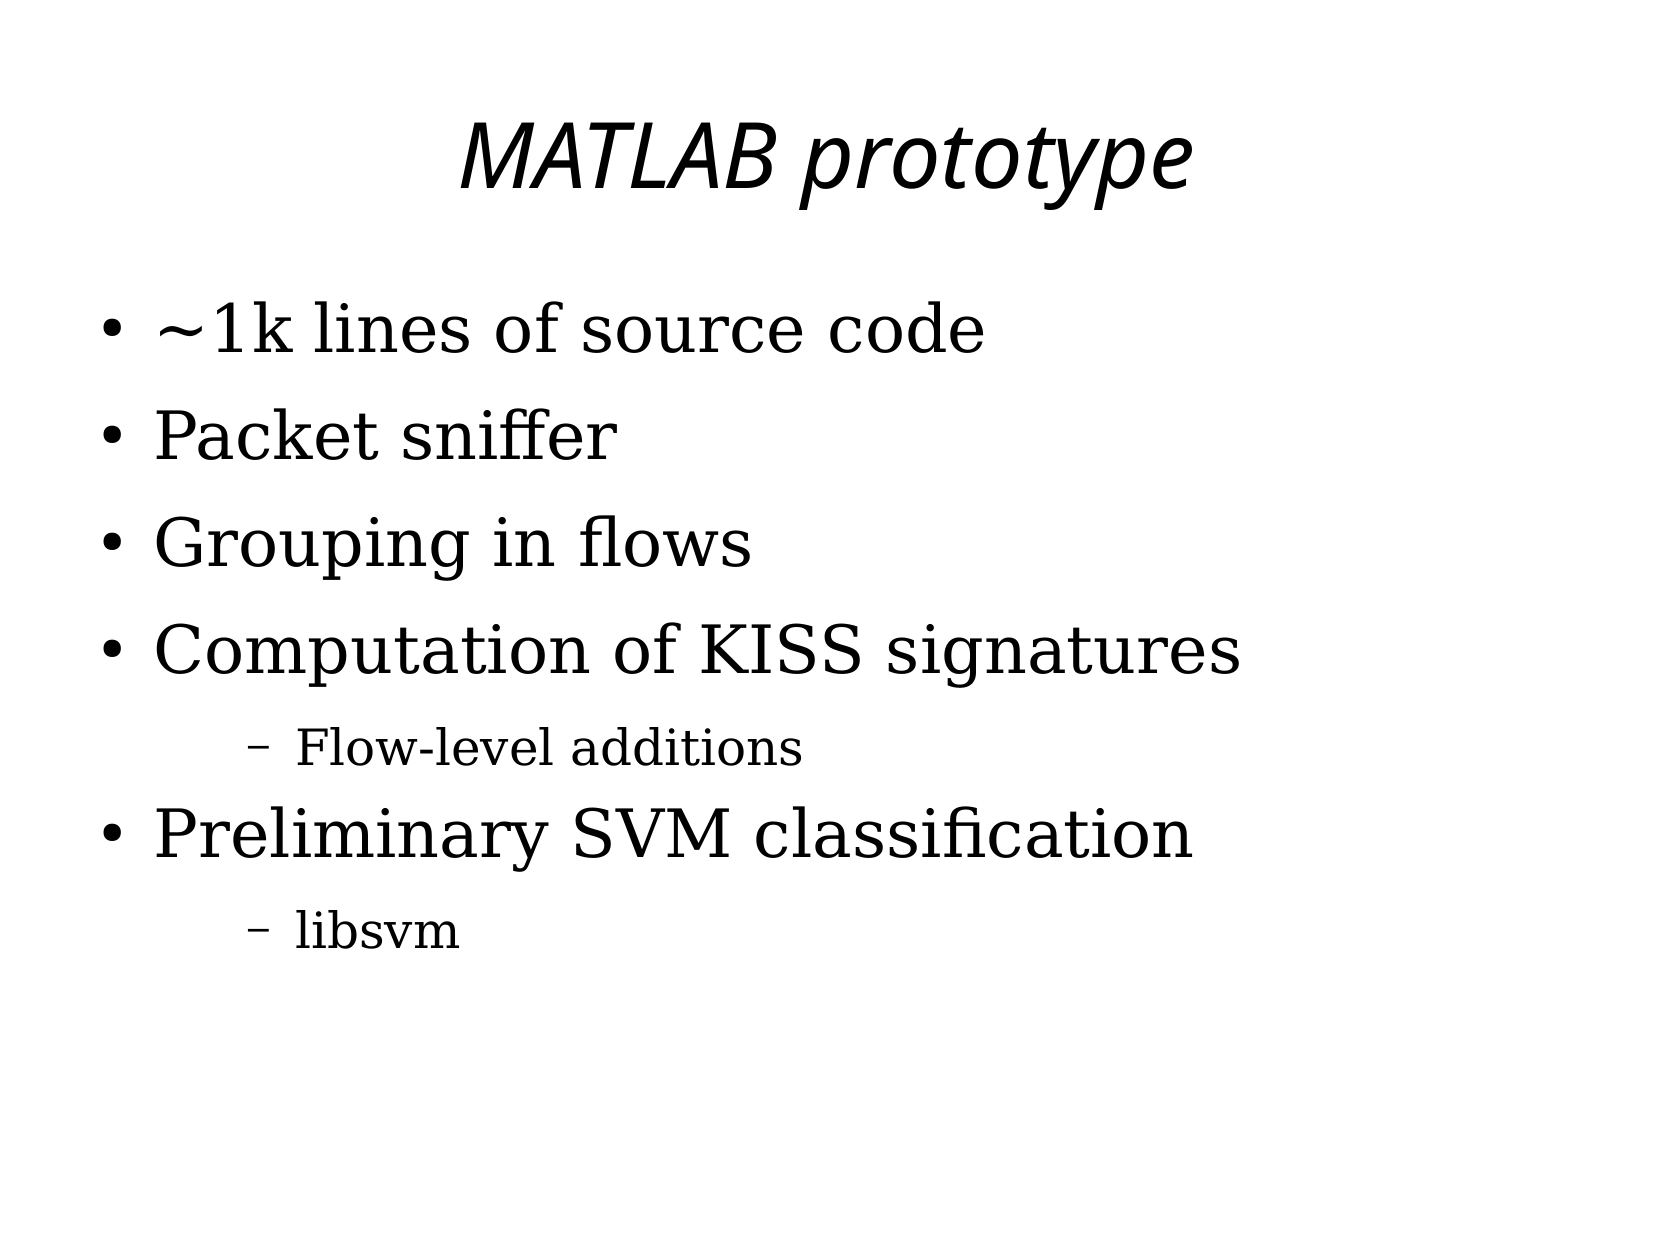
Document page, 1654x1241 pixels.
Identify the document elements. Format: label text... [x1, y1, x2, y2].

list ~1k lines of source code Packet sniffer Grouping in flows Computation of KISS signatures Flow-level additions Preliminary SVM classification libsvm [82, 290, 1571, 1109]
title MATLAB prototype [82, 56, 1571, 250]
